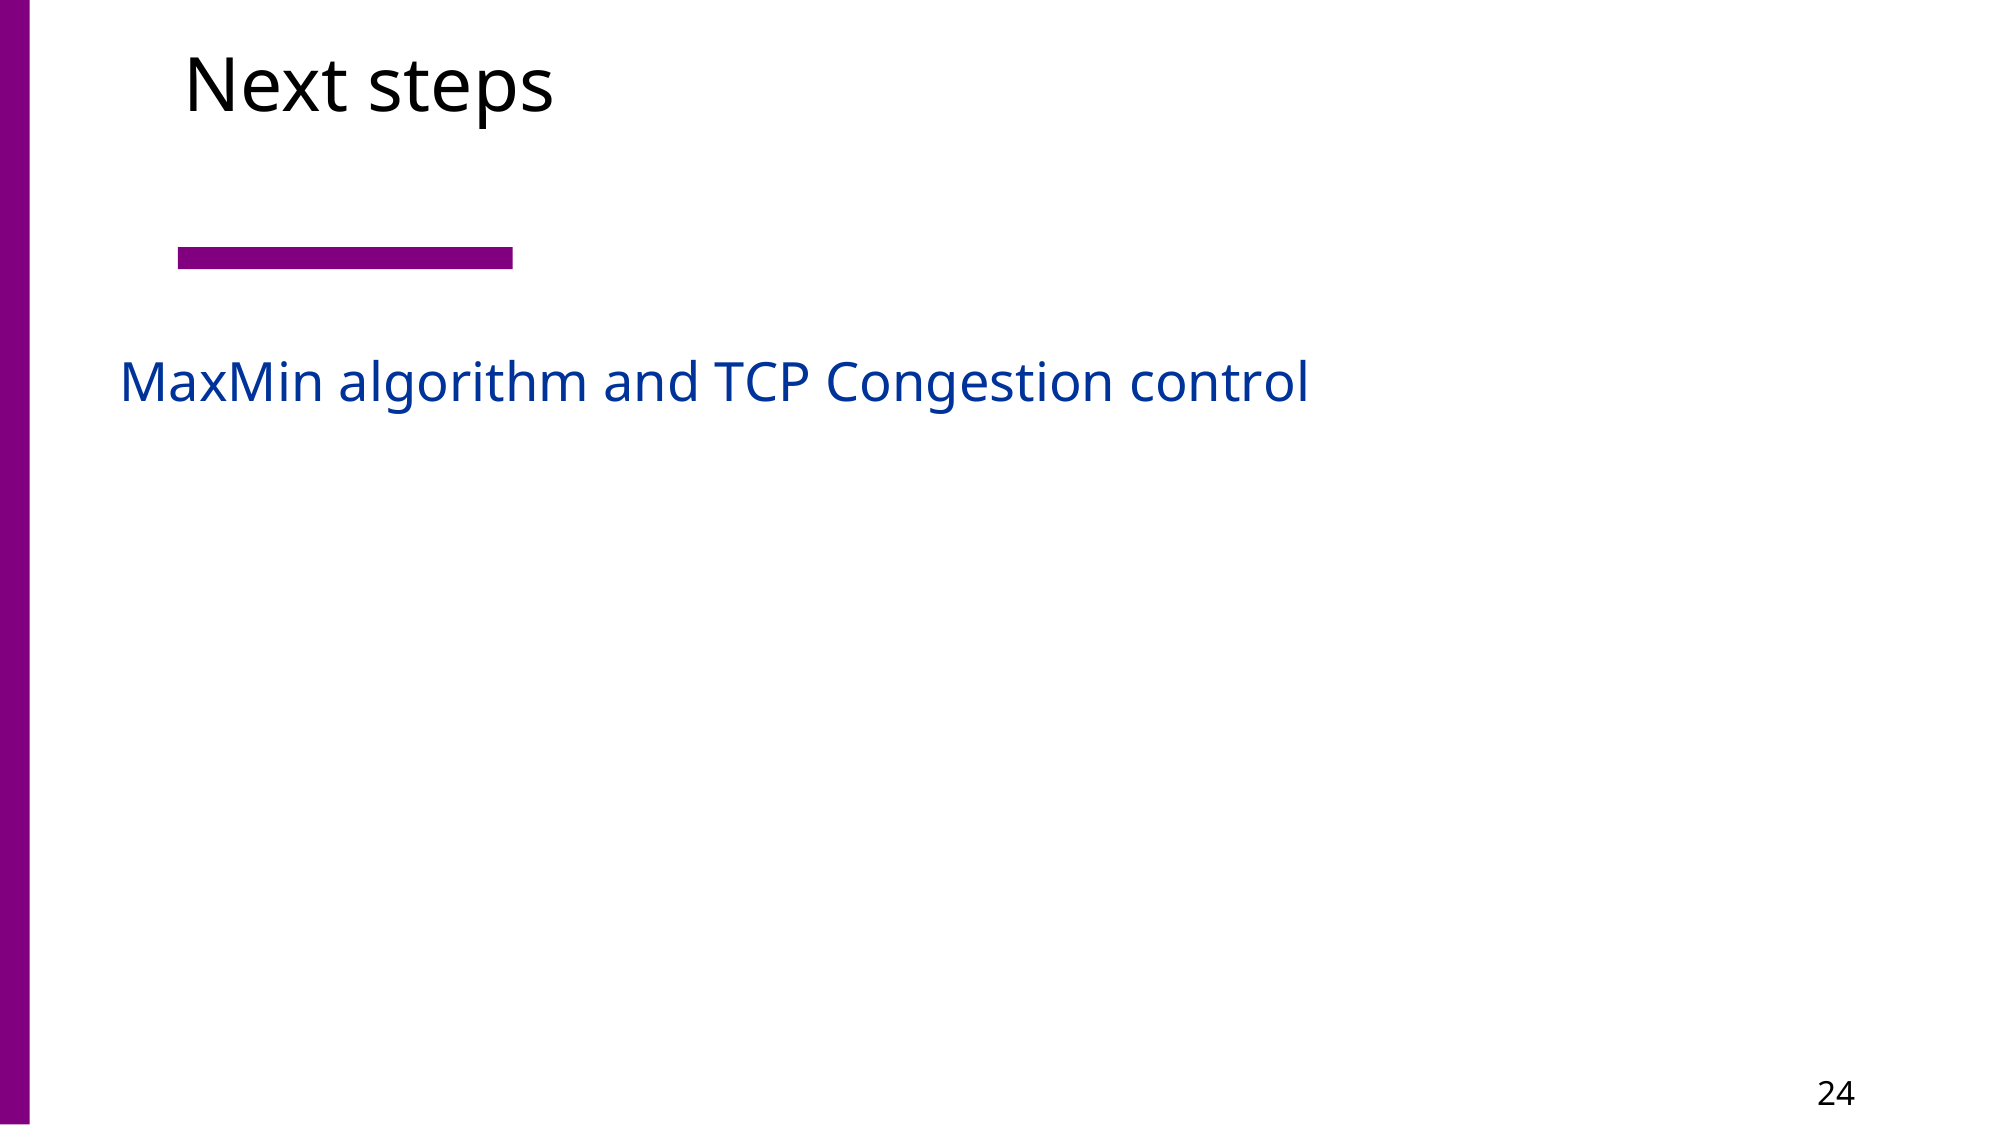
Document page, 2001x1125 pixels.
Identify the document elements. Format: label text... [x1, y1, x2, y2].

title Next steps [133, 28, 1946, 135]
text_box MaxMin algorithm and TCP Congestion control [105, 339, 1666, 631]
